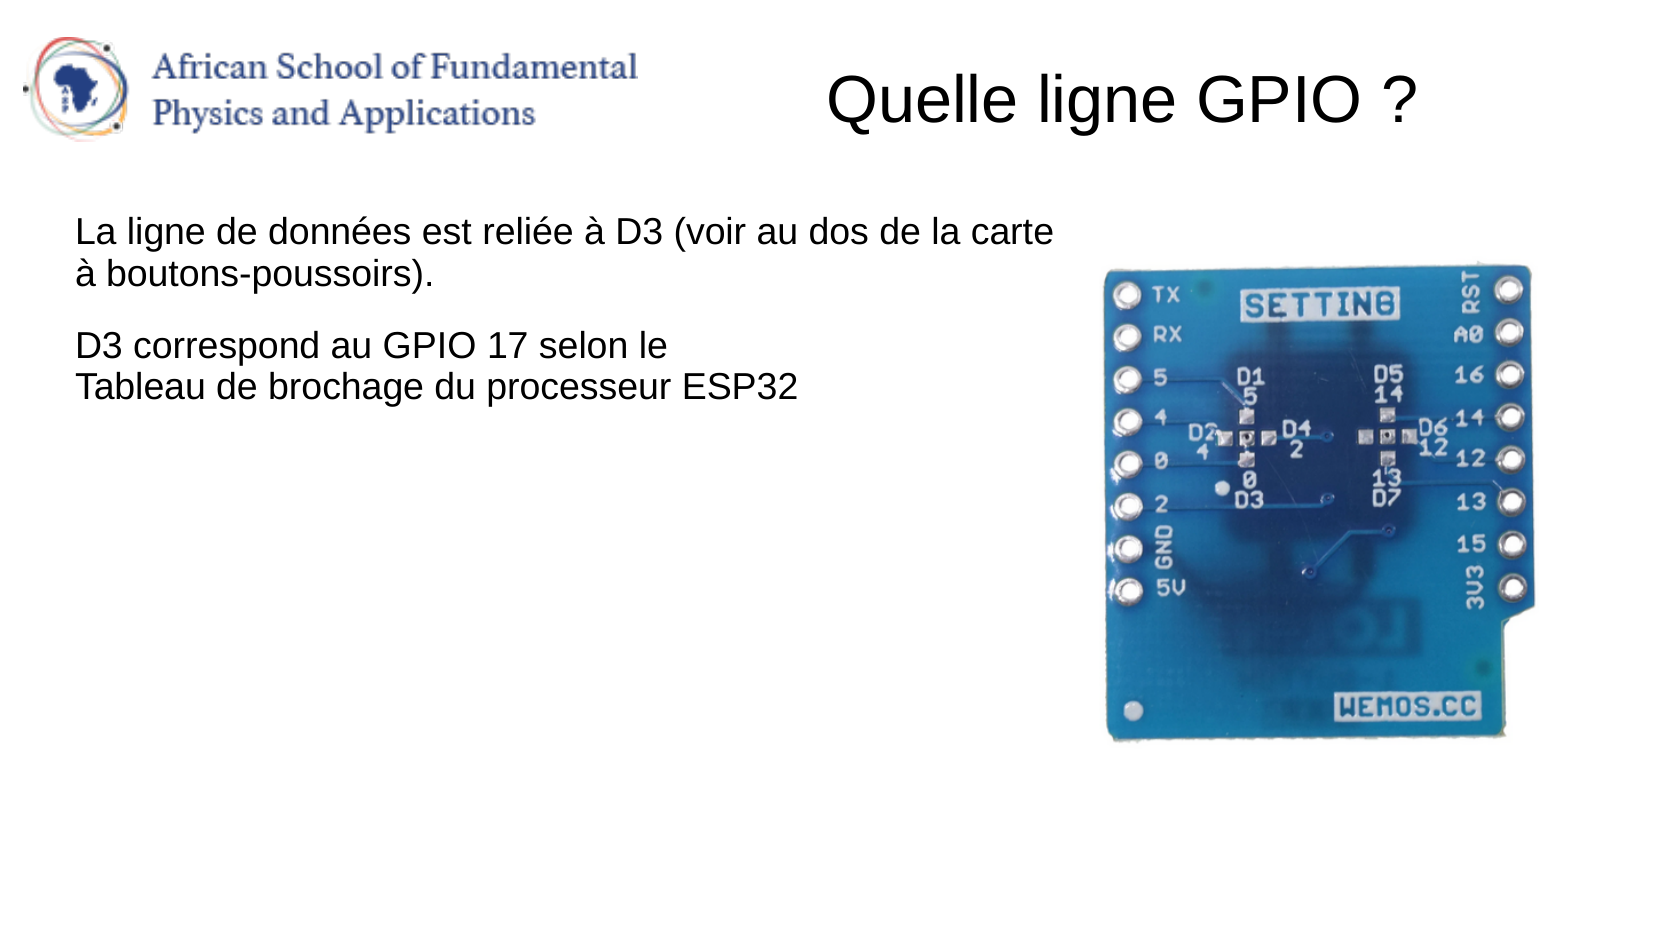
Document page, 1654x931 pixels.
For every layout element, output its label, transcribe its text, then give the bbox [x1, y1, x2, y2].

picture [23, 37, 635, 142]
title Quelle ligne GPIO ? [635, 21, 1610, 177]
list La ligne de données est reliée à D3 (voir au dos de la carte à boutons-poussoirs). D3 correspond au GPIO 17 selon le Tableau de brochage du processeur ESP32 [75, 210, 1084, 751]
picture [1049, 253, 1563, 763]
